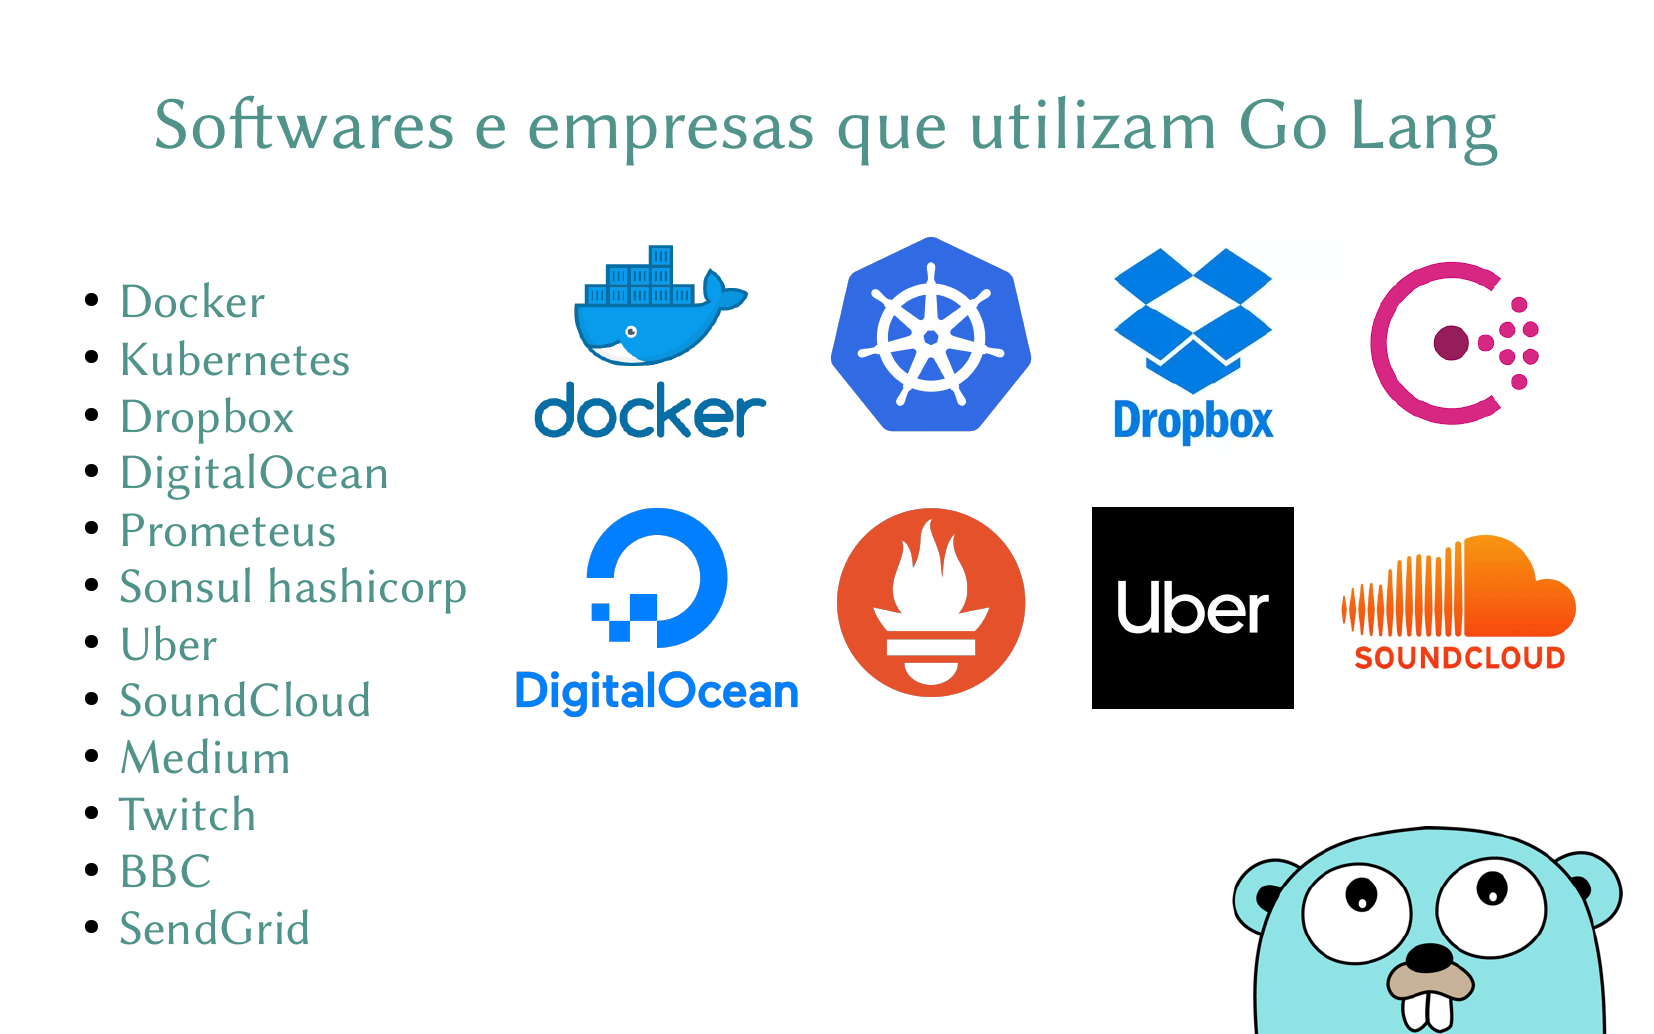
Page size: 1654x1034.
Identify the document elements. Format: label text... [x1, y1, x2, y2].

subtitle Docker Kubernetes Dropbox DigitalOcean Prometeus Sonsul hashicorp Uber SoundCloud Medium Twitch BBC SendGrid [82, 273, 1571, 958]
picture [1092, 496, 1642, 709]
picture [837, 507, 1028, 697]
picture [1348, 237, 1560, 449]
picture [513, 224, 787, 458]
picture [1045, 236, 1341, 458]
title Softwares e empresas que utilizam Go Lang [82, 41, 1571, 207]
picture [516, 472, 798, 753]
picture [921, 738, 1654, 1034]
picture [828, 234, 1034, 434]
